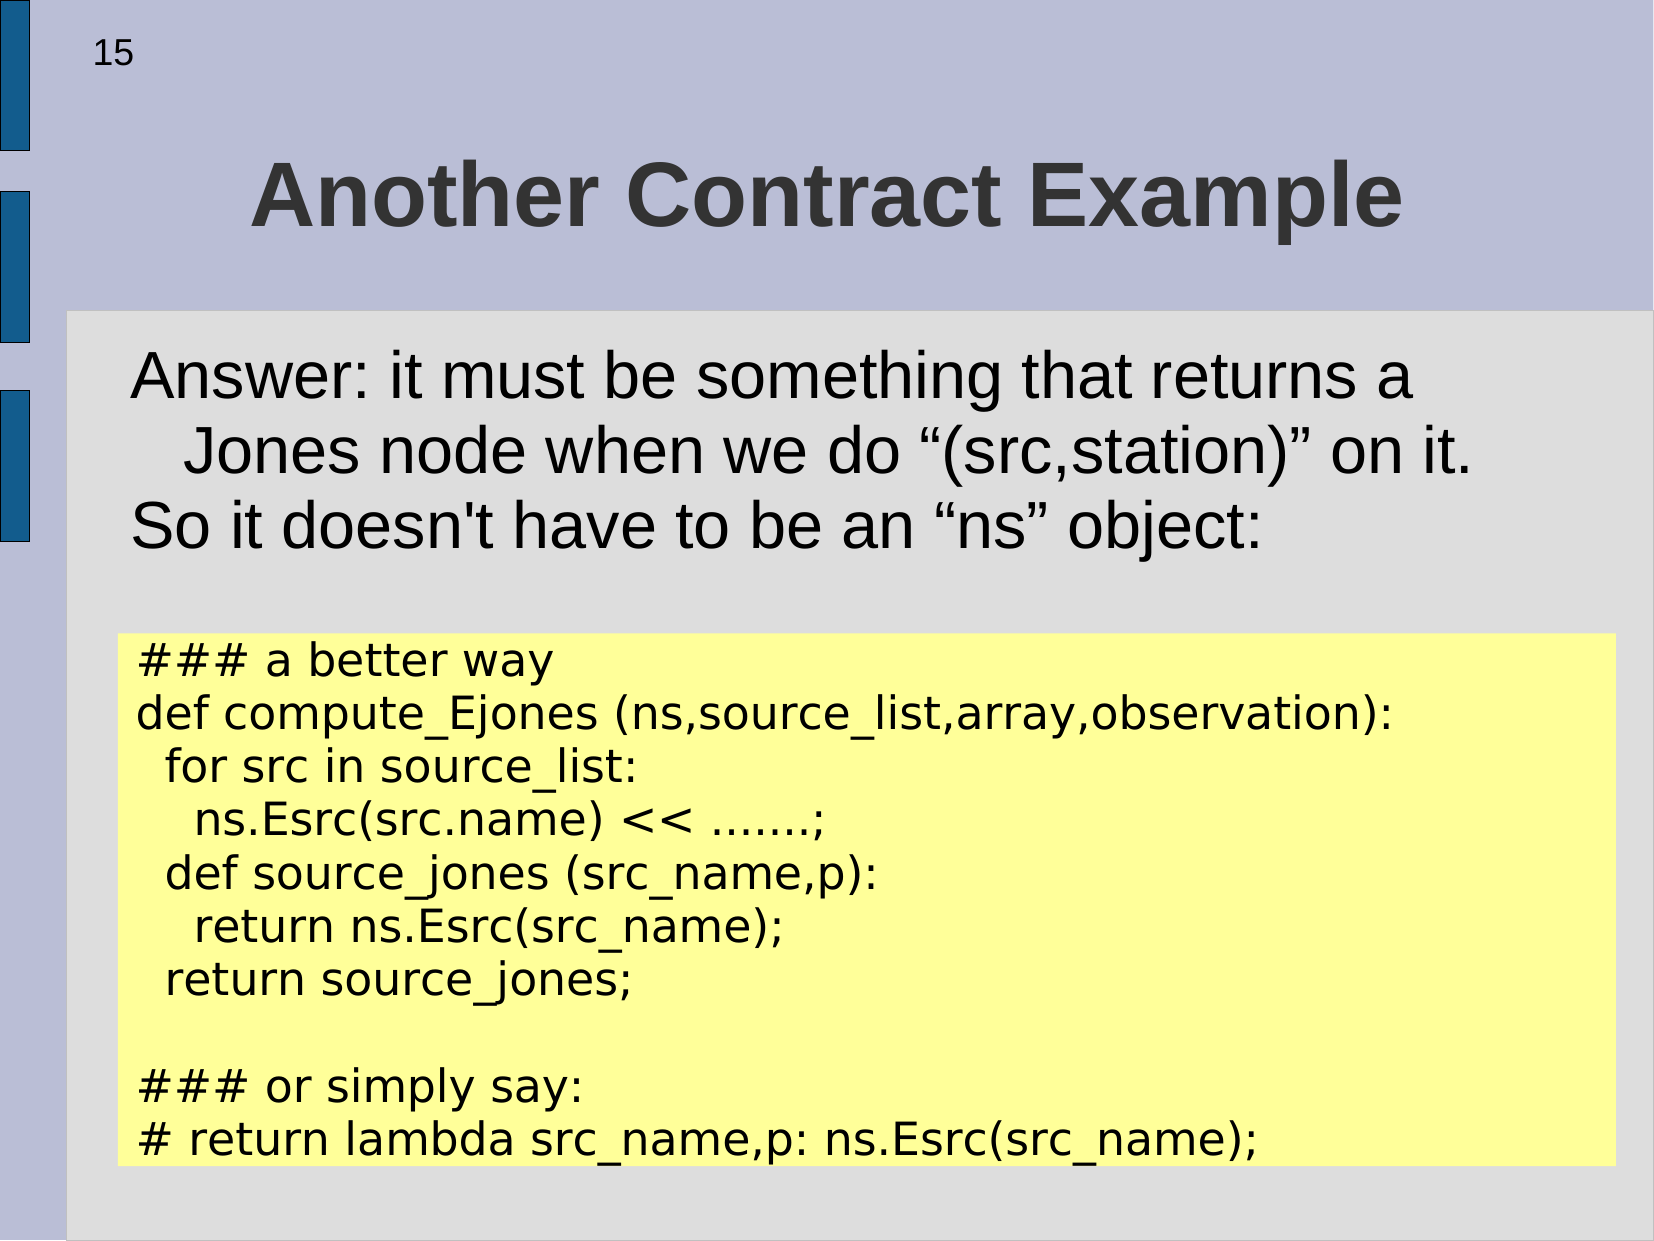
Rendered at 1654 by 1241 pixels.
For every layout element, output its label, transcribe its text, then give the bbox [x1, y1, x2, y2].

title Another Contract Example [121, 91, 1534, 299]
list ### a better way def compute_Ejones (ns,source_list,array,observation): for src in source_list: ns.Esrc(src.name) << .......; def source_jones (src_name,p): return ns.Esrc(src_name); return source_jones; ### or simply say: # return lambda src_name,p: ns.Esrc(src_name); [117, 633, 1616, 1167]
text_box <number> [116, 23, 240, 97]
list Answer: it must be something that returns a Jones node when we do “(src,station)” on it. So it doesn't have to be an “ns” object: [112, 338, 1611, 650]
